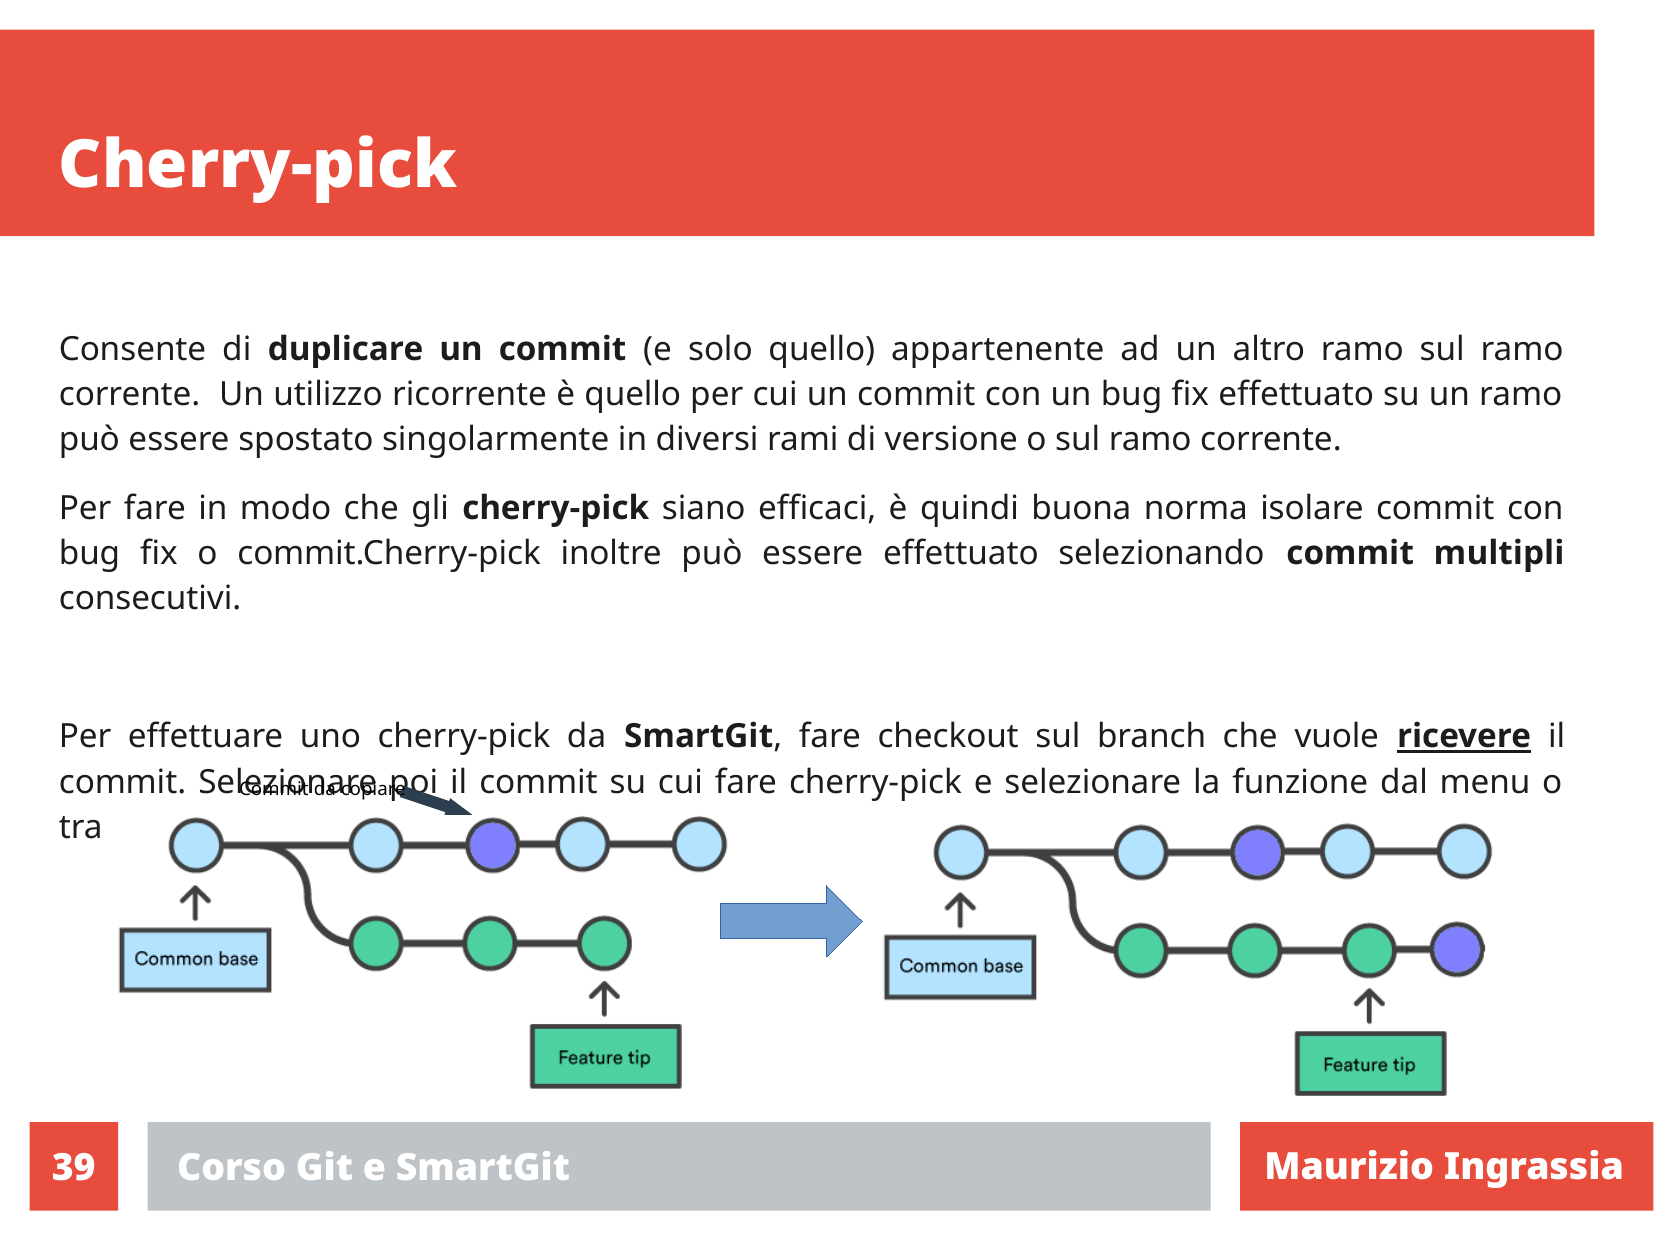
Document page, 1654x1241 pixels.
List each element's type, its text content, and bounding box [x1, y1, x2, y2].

title Cherry-pick [59, 59, 1595, 207]
text_box [720, 885, 863, 957]
picture [102, 803, 1577, 1121]
list Consente di duplicare un commit (e solo quello) appartenente ad un altro ramo sul ramo corrente. Un utilizzo ricorrente è quello per cui un commit con un bug fix effettuato su un ramo può essere spostato singolarmente in diversi rami di versione o sul ramo corrente. Per fare in modo che gli cherry-pick siano efficaci, è quindi buona norma isolare commit con bug fix o commit.Cherry-pick inoltre può essere effettuato selezionando commit multipli consecutivi. Per effettuare uno cherry-pick da SmartGit, fare checkout sul branch che vuole ricevere il commit. Selezionare poi il commit su cui fare cherry-pick e selezionare la funzione dal menu o tramite il tasto destro. [59, 324, 1565, 1093]
text_box Commit da copiare [224, 767, 485, 815]
